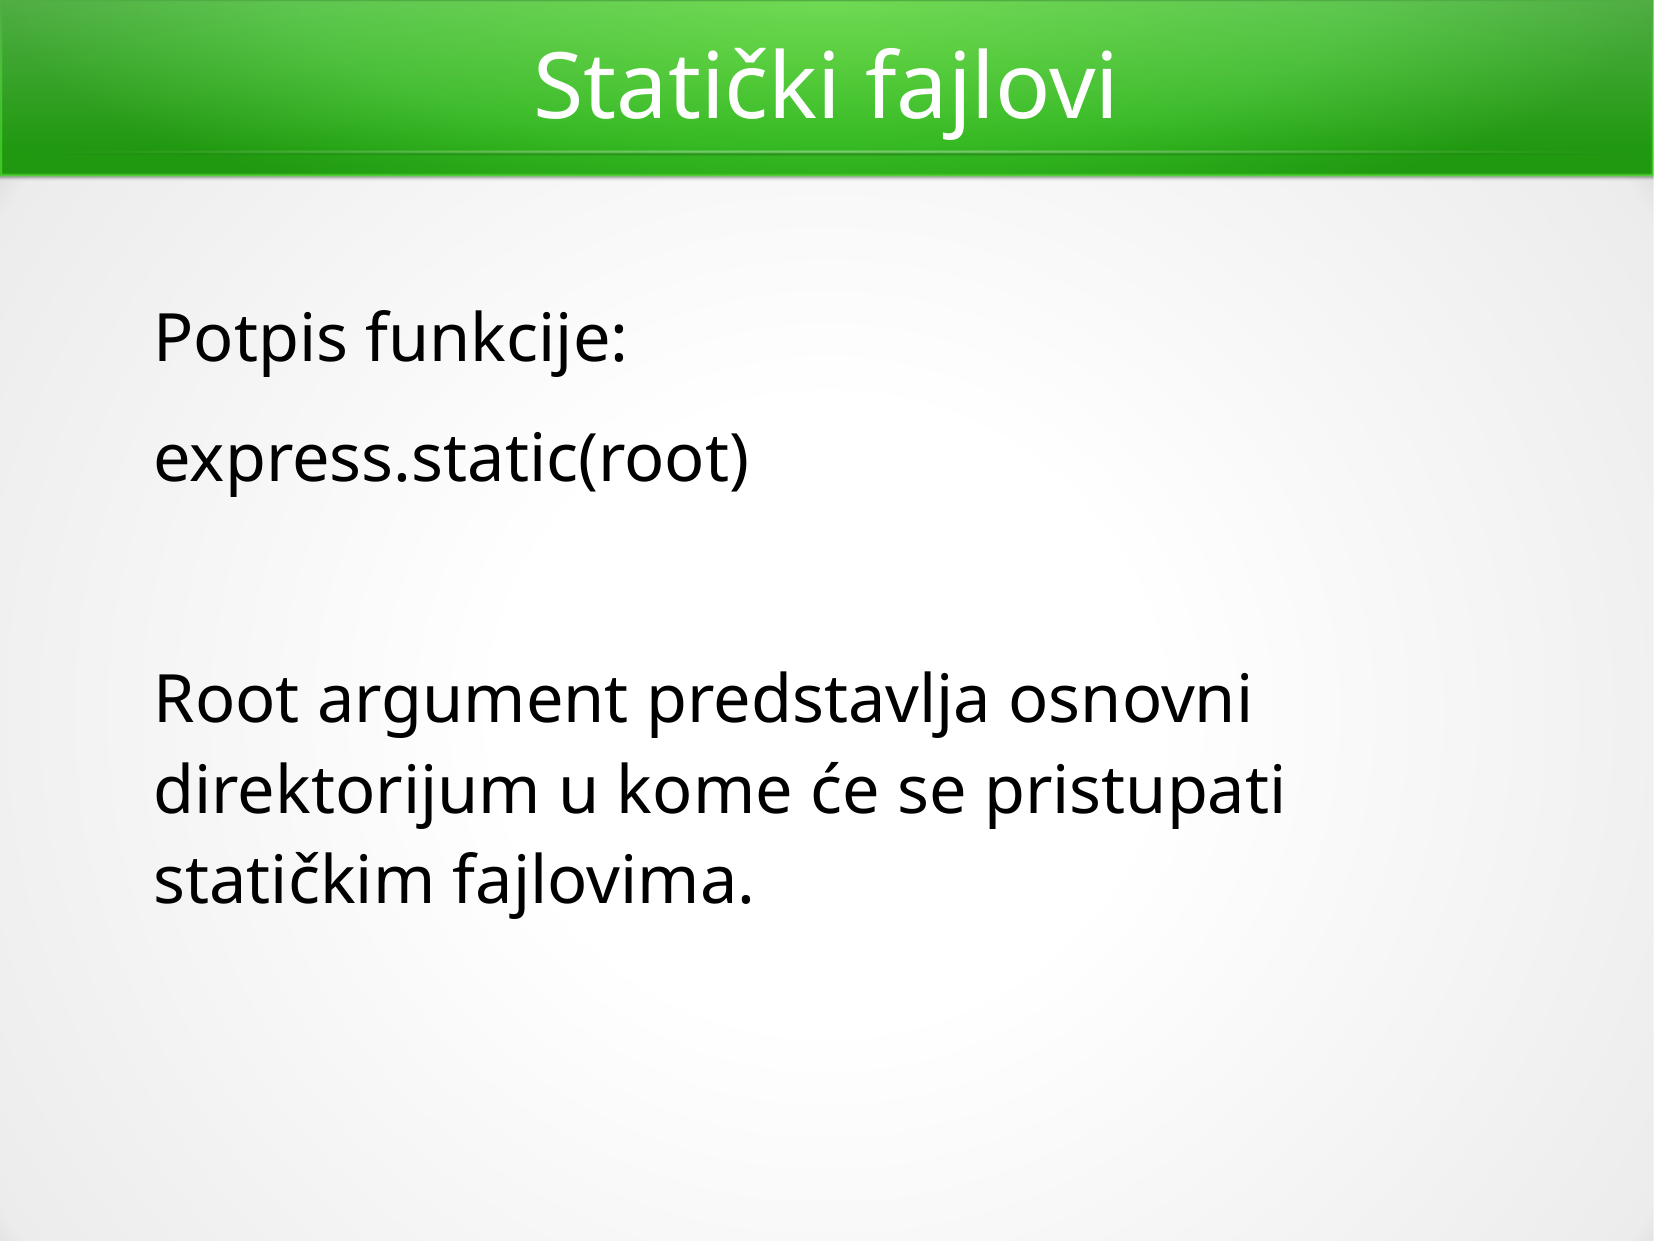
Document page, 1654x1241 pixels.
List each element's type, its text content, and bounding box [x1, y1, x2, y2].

picture [0, 0, 1654, 1241]
list Potpis funkcije: express.static(root) Root argument predstavlja osnovni direktorijum u kome će se pristupati statičkim fajlovima. [82, 290, 1571, 1010]
title Statički fajlovi [82, 11, 1571, 154]
